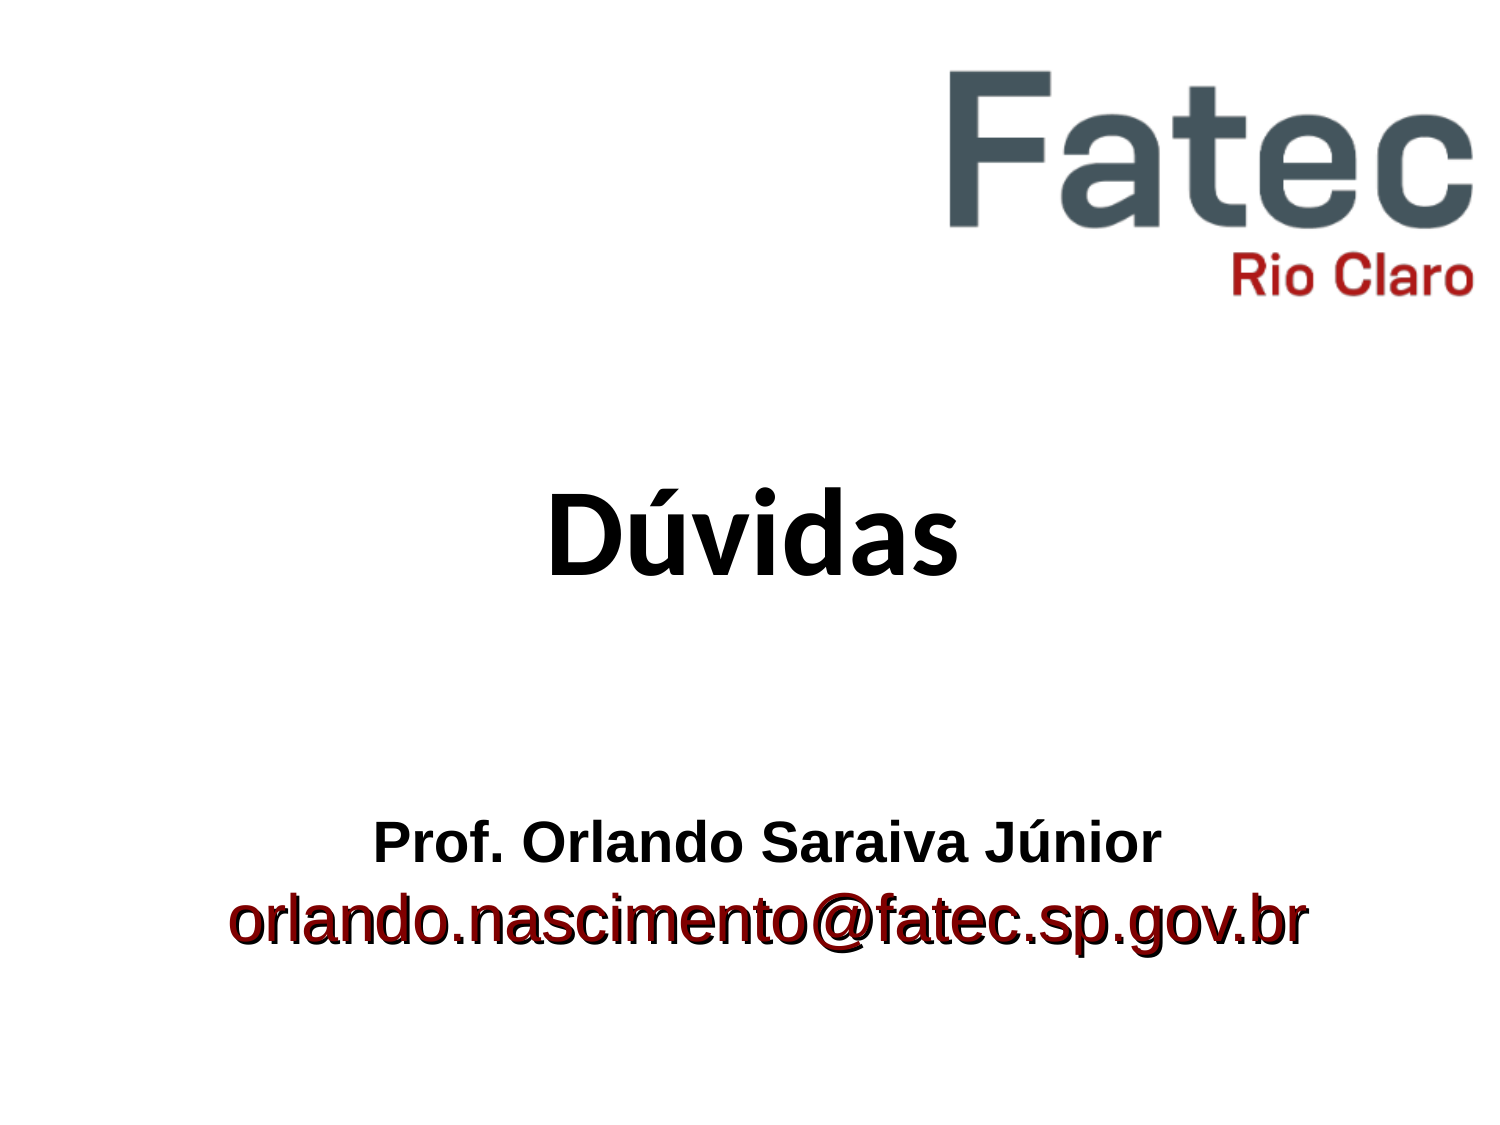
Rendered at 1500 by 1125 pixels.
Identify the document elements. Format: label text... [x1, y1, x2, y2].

text_box Dúvidas [88, 442, 1418, 608]
text_box Prof. Orlando Saraiva Júnior orlando.nascimento@fatec.sp.gov.br [206, 797, 1329, 1085]
picture [944, 61, 1484, 306]
